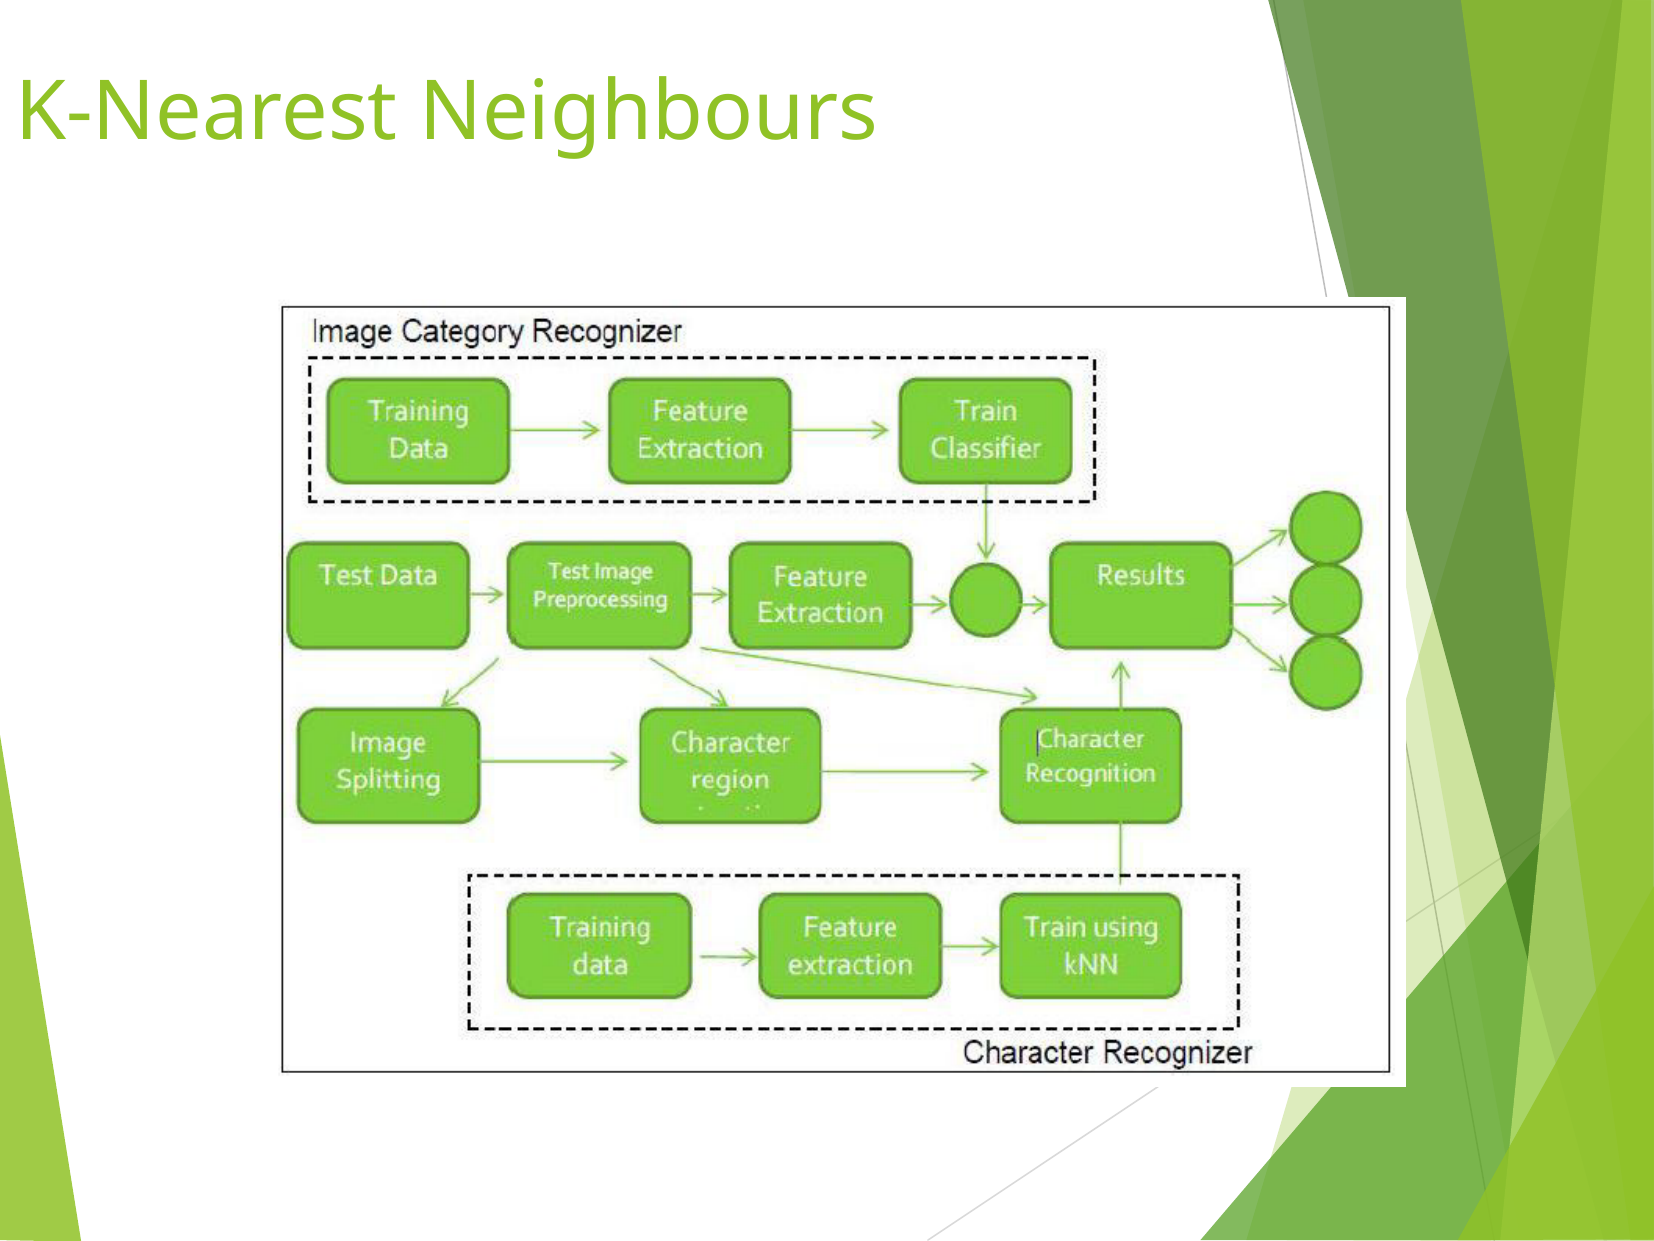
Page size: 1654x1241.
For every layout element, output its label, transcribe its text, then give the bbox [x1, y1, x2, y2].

title K-Nearest Neighbours [0, 49, 1489, 257]
picture [274, 297, 1406, 1087]
